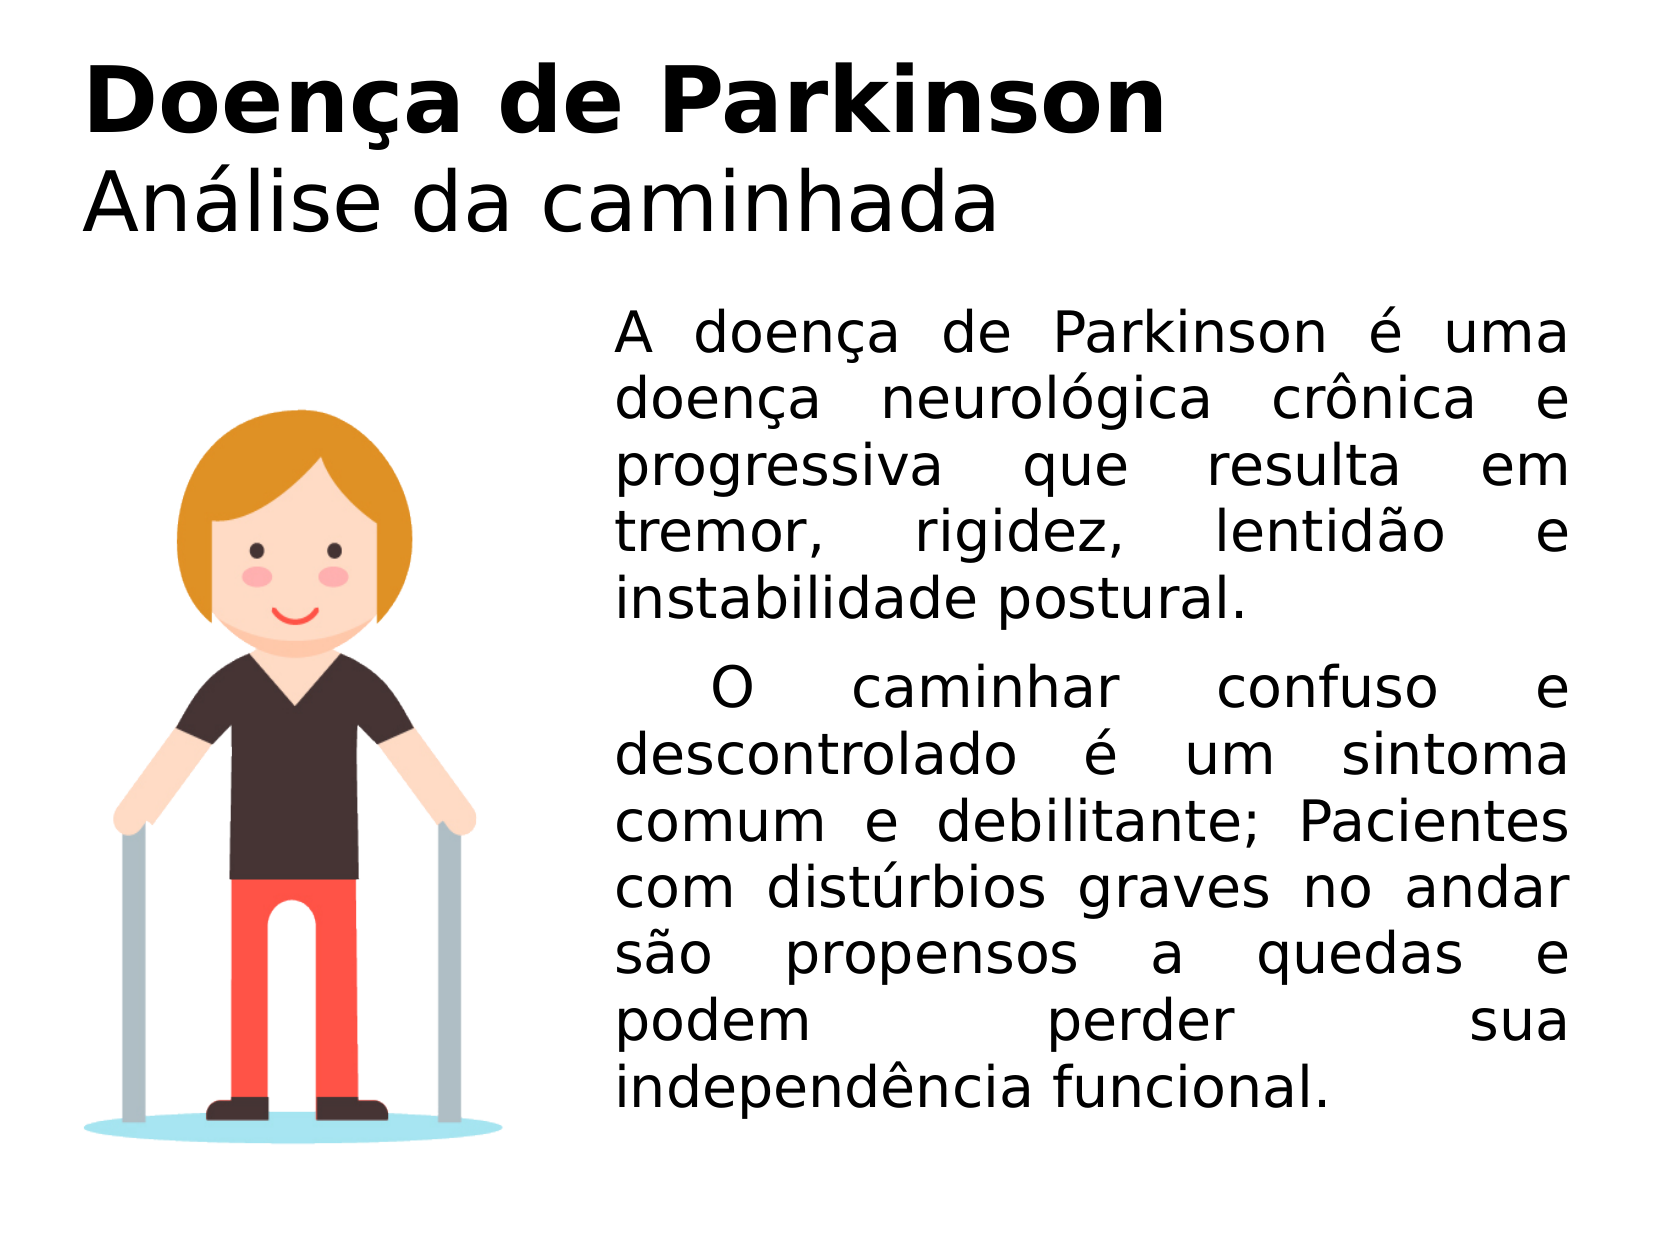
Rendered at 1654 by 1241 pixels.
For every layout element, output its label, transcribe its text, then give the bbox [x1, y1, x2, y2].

picture [35, 344, 579, 1241]
title Doença de Parkinson Análise da caminhada [82, 47, 1235, 253]
list A doença de Parkinson é uma doença neurológica crônica e progressiva que resulta em tremor, rigidez, lentidão e instabilidade postural. O caminhar confuso e descontrolado é um sintoma comum e debilitante; Pacientes com distúrbios graves no andar são propensos a quedas e podem perder sua independência funcional. [614, 299, 1571, 1123]
